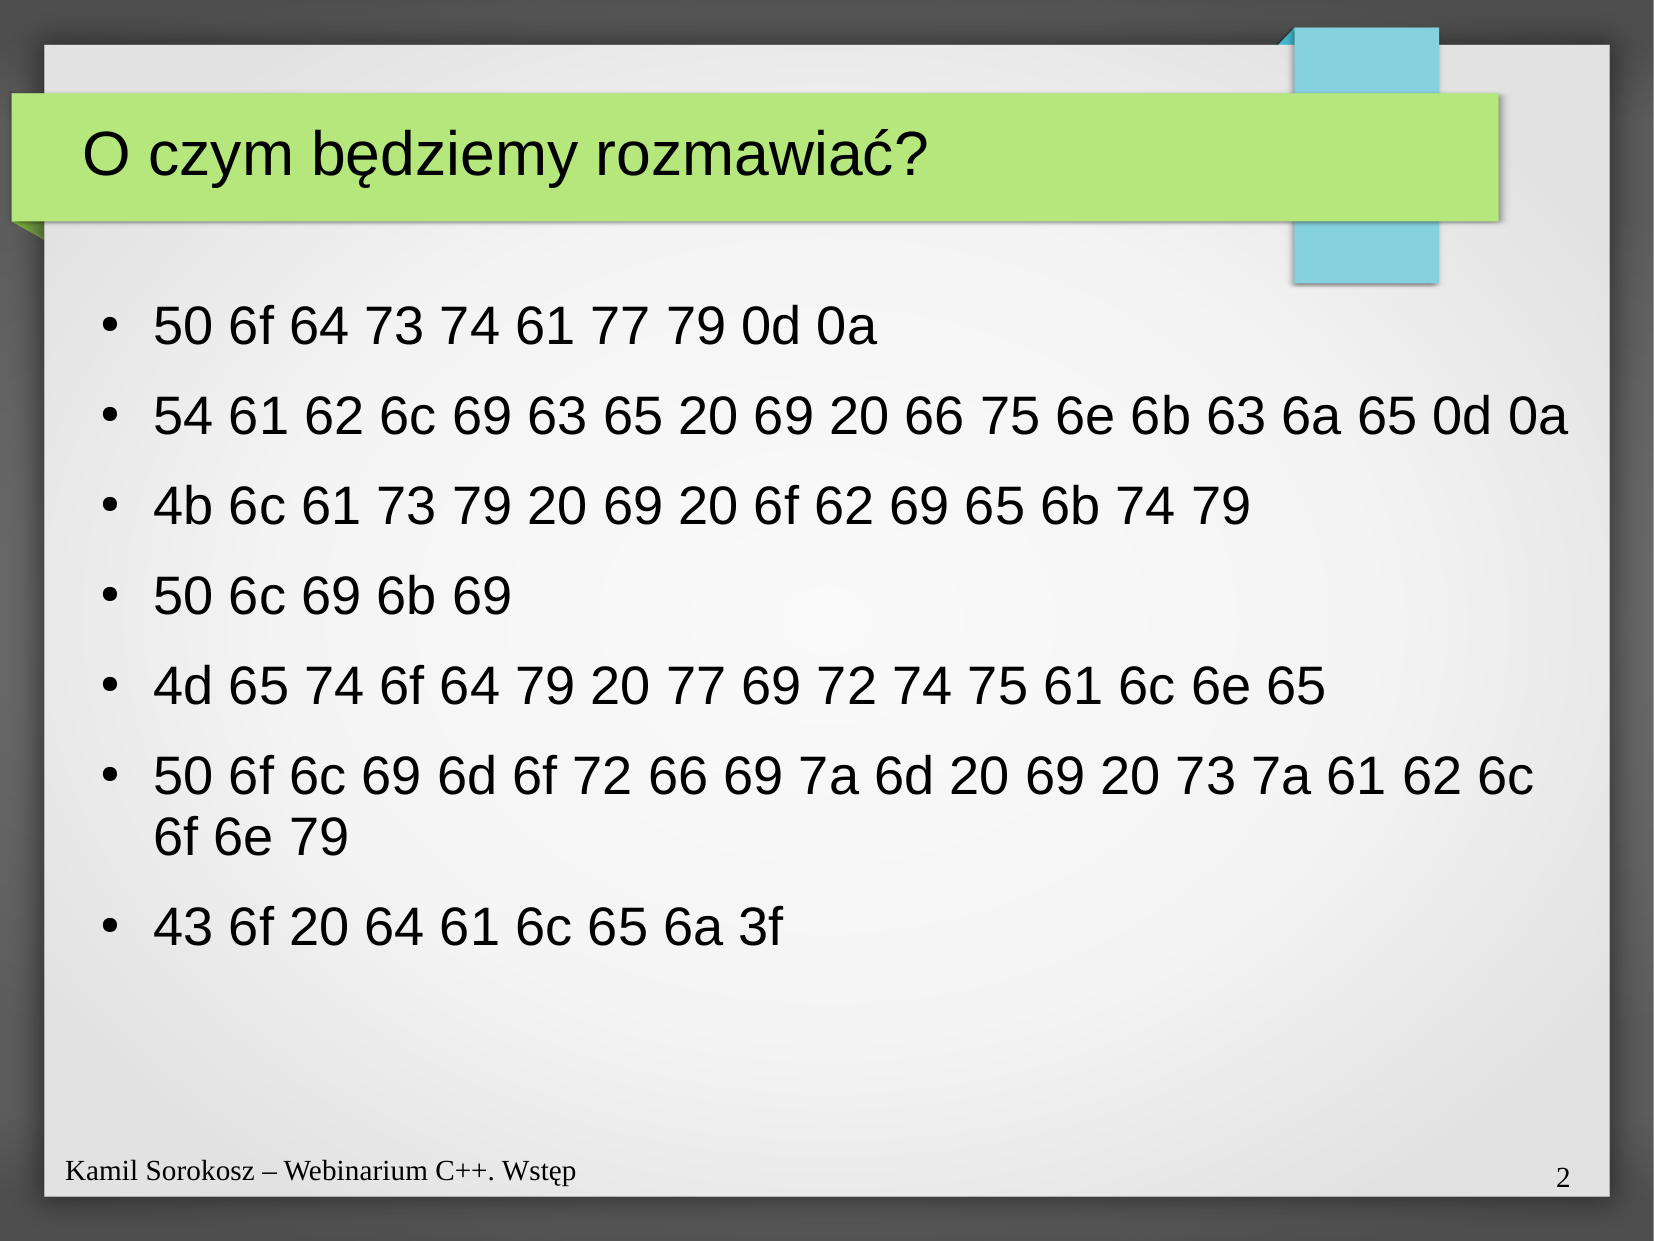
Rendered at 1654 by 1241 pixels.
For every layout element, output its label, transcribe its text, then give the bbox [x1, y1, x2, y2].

title O czym będziemy rozmawiać? [82, 94, 1506, 213]
list 50 6f 64 73 74 61 77 79 0d 0a 54 61 62 6c 69 63 65 20 69 20 66 75 6e 6b 63 6a 65 0d 0a 4b 6c 61 73 79 20 69 20 6f 62 69 65 6b 74 79 50 6c 69 6b 69 4d 65 74 6f 64 79 20 77 69 72 74 75 61 6c 6e 65 50 6f 6c 69 6d 6f 72 66 69 7a 6d 20 69 20 73 7a 61 62 6c 6f 6e 79 43 6f 20 64 61 6c 65 6a 3f [82, 295, 1571, 1015]
picture [0, 0, 1654, 1241]
